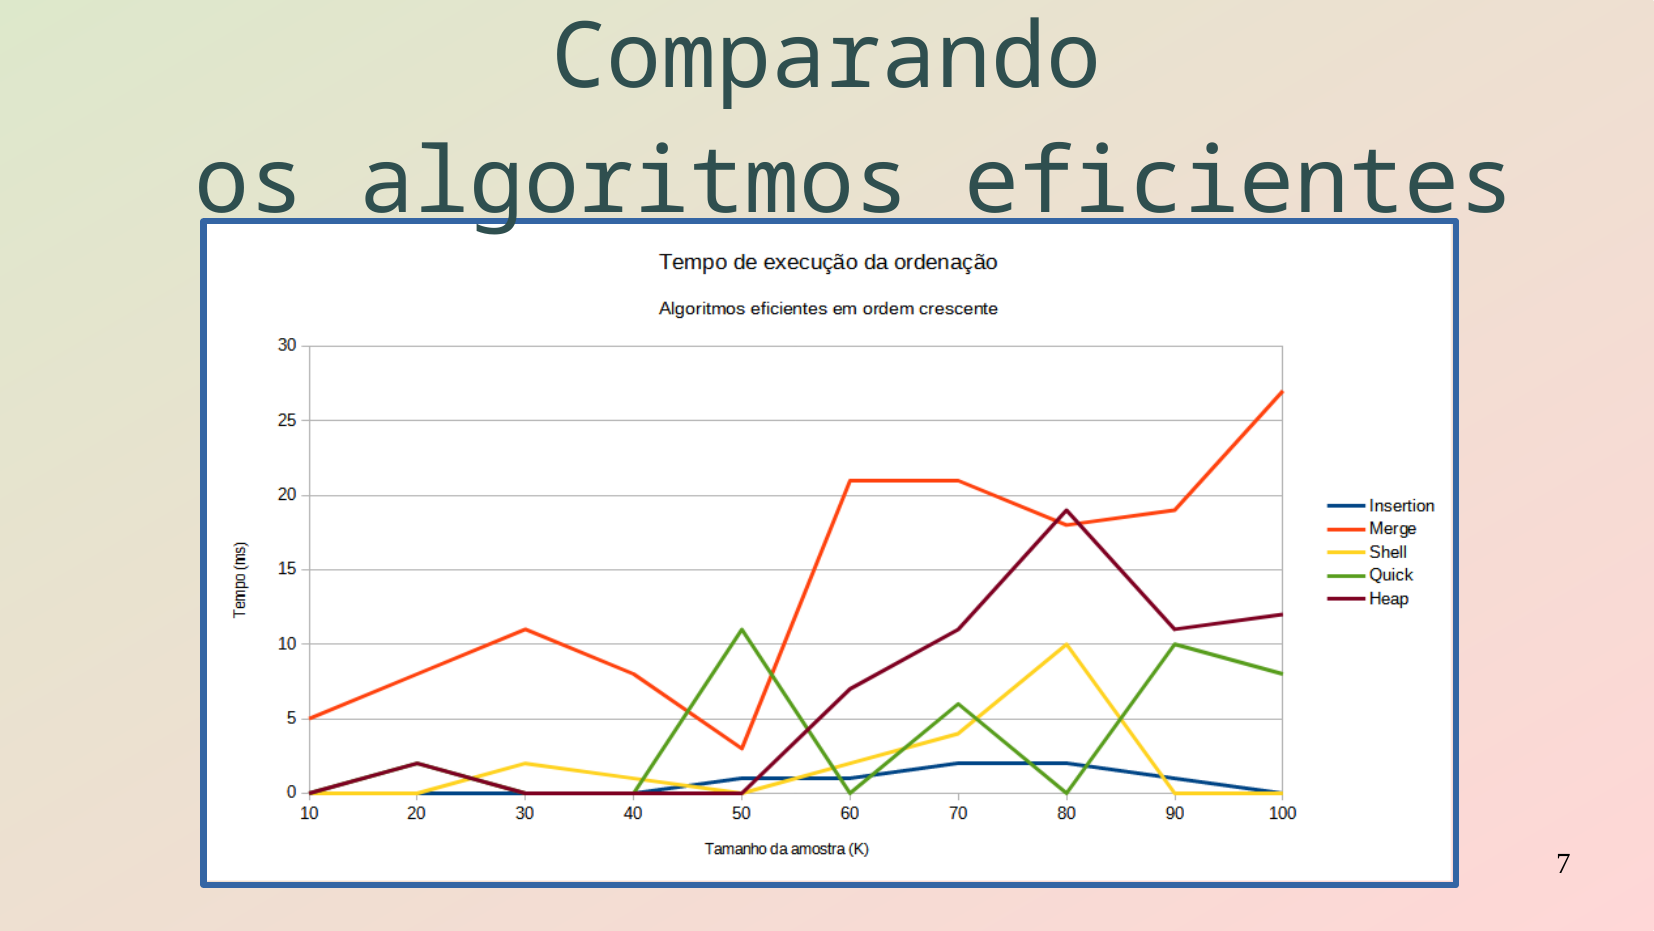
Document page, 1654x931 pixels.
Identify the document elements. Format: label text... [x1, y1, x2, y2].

title Comparando os algoritmos eficientes [82, 8, 1571, 222]
picture [478, 224, 505, 228]
picture [206, 224, 1453, 882]
